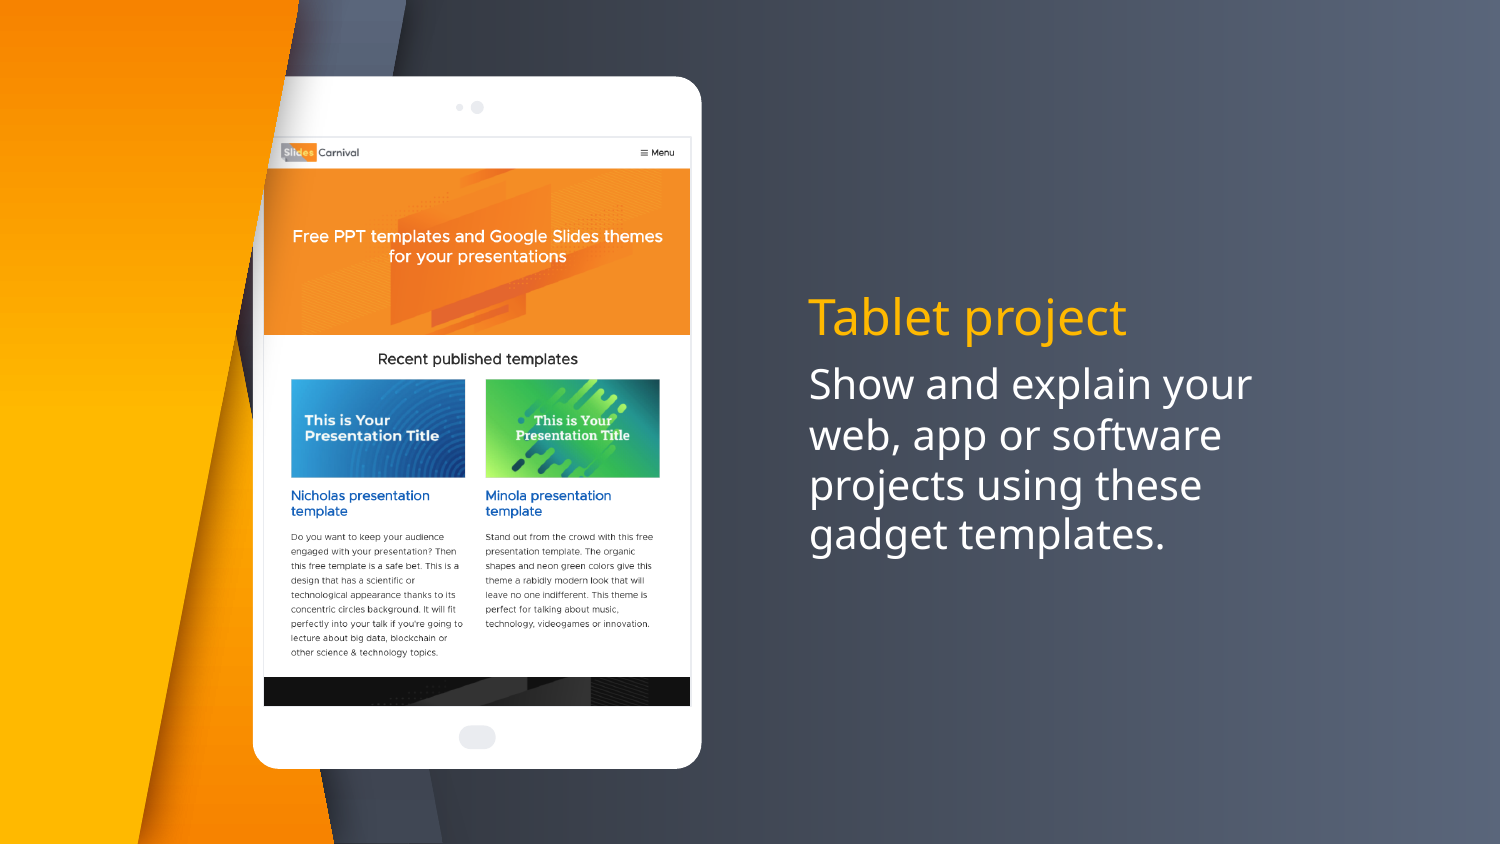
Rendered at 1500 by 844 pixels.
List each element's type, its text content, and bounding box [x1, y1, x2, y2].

text_box [0, 0, 702, 844]
text_box Tablet project Show and explain your web, app or software projects using these gadget templates. [808, 187, 1279, 657]
picture [264, 137, 691, 706]
